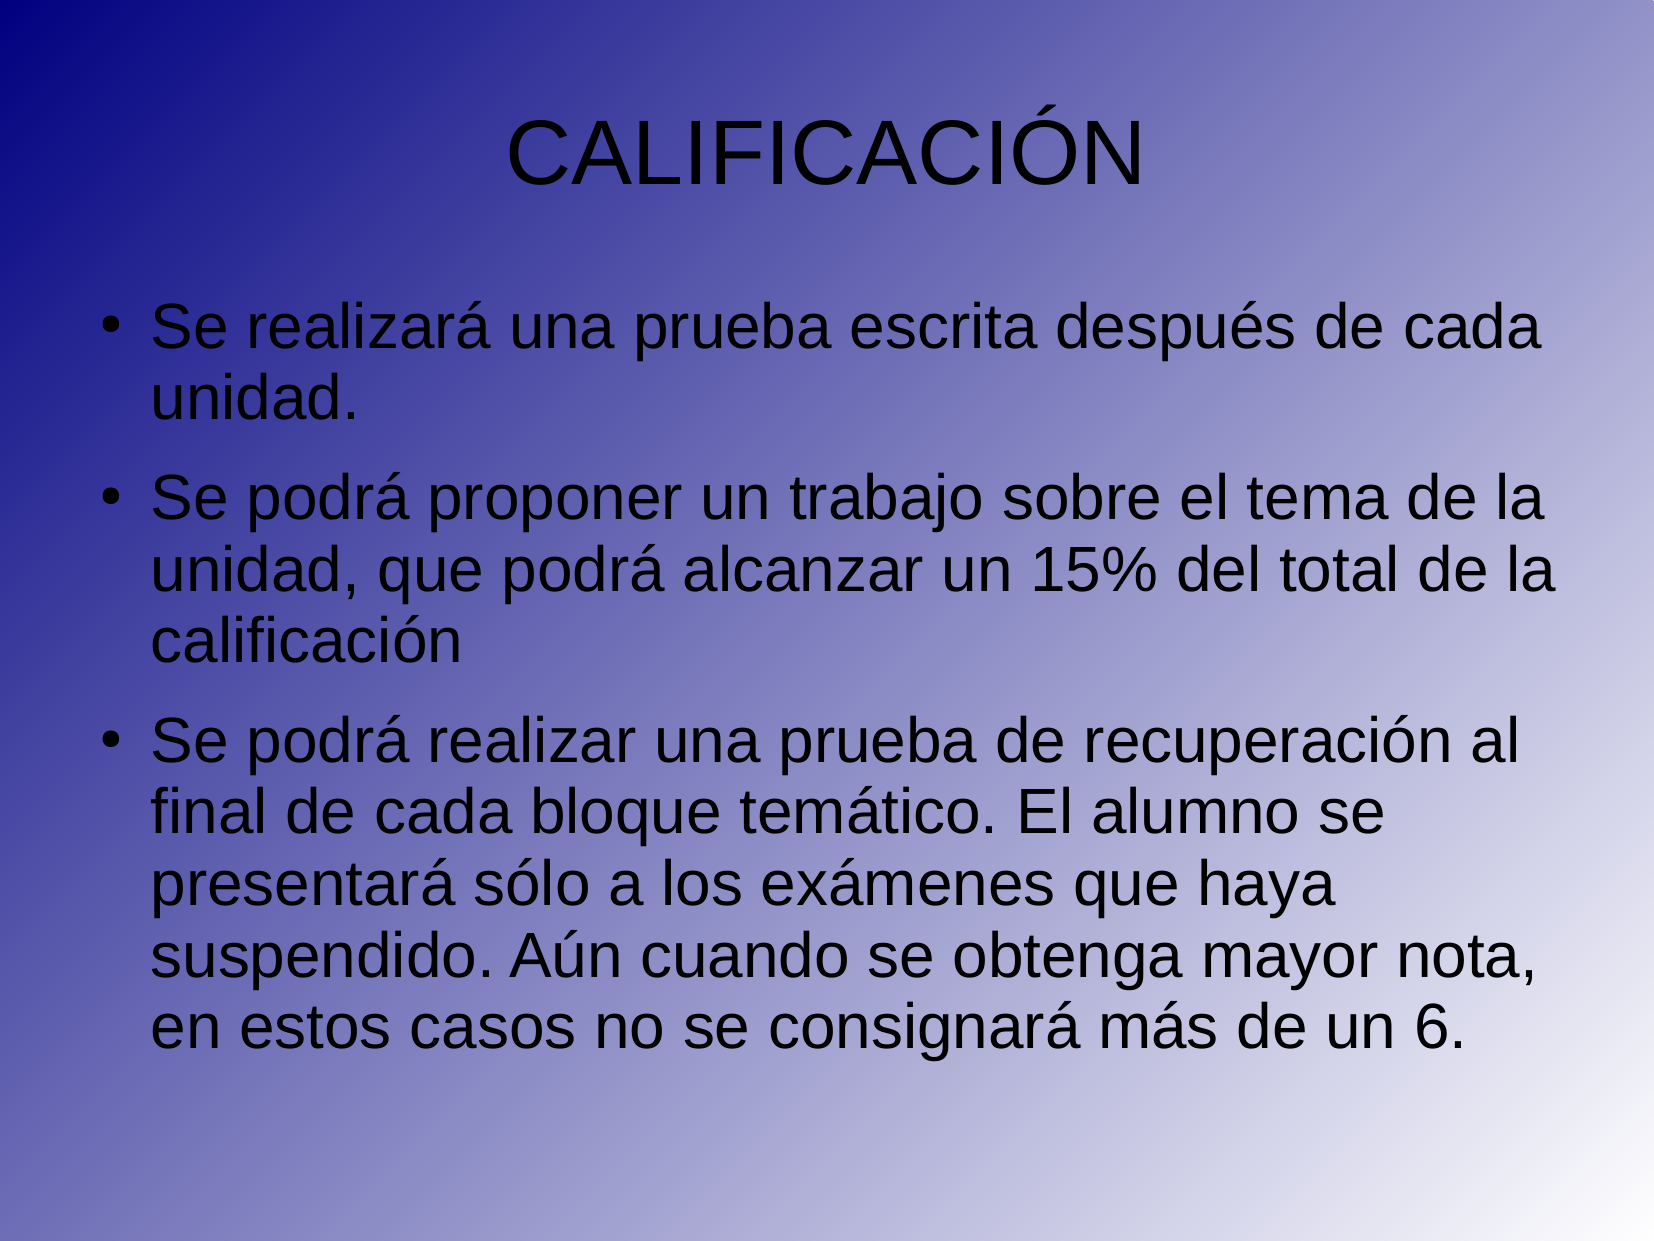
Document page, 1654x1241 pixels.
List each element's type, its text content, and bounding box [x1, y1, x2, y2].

list Se realizará una prueba escrita después de cada unidad. Se podrá proponer un trabajo sobre el tema de la unidad, que podrá alcanzar un 15% del total de la calificación Se podrá realizar una prueba de recuperación al final de cada bloque temático. El alumno se presentará sólo a los exámenes que haya suspendido. Aún cuando se obtenga mayor nota, en estos casos no se consignará más de un 6. [82, 290, 1571, 1109]
title CALIFICACIÓN [82, 56, 1571, 250]
